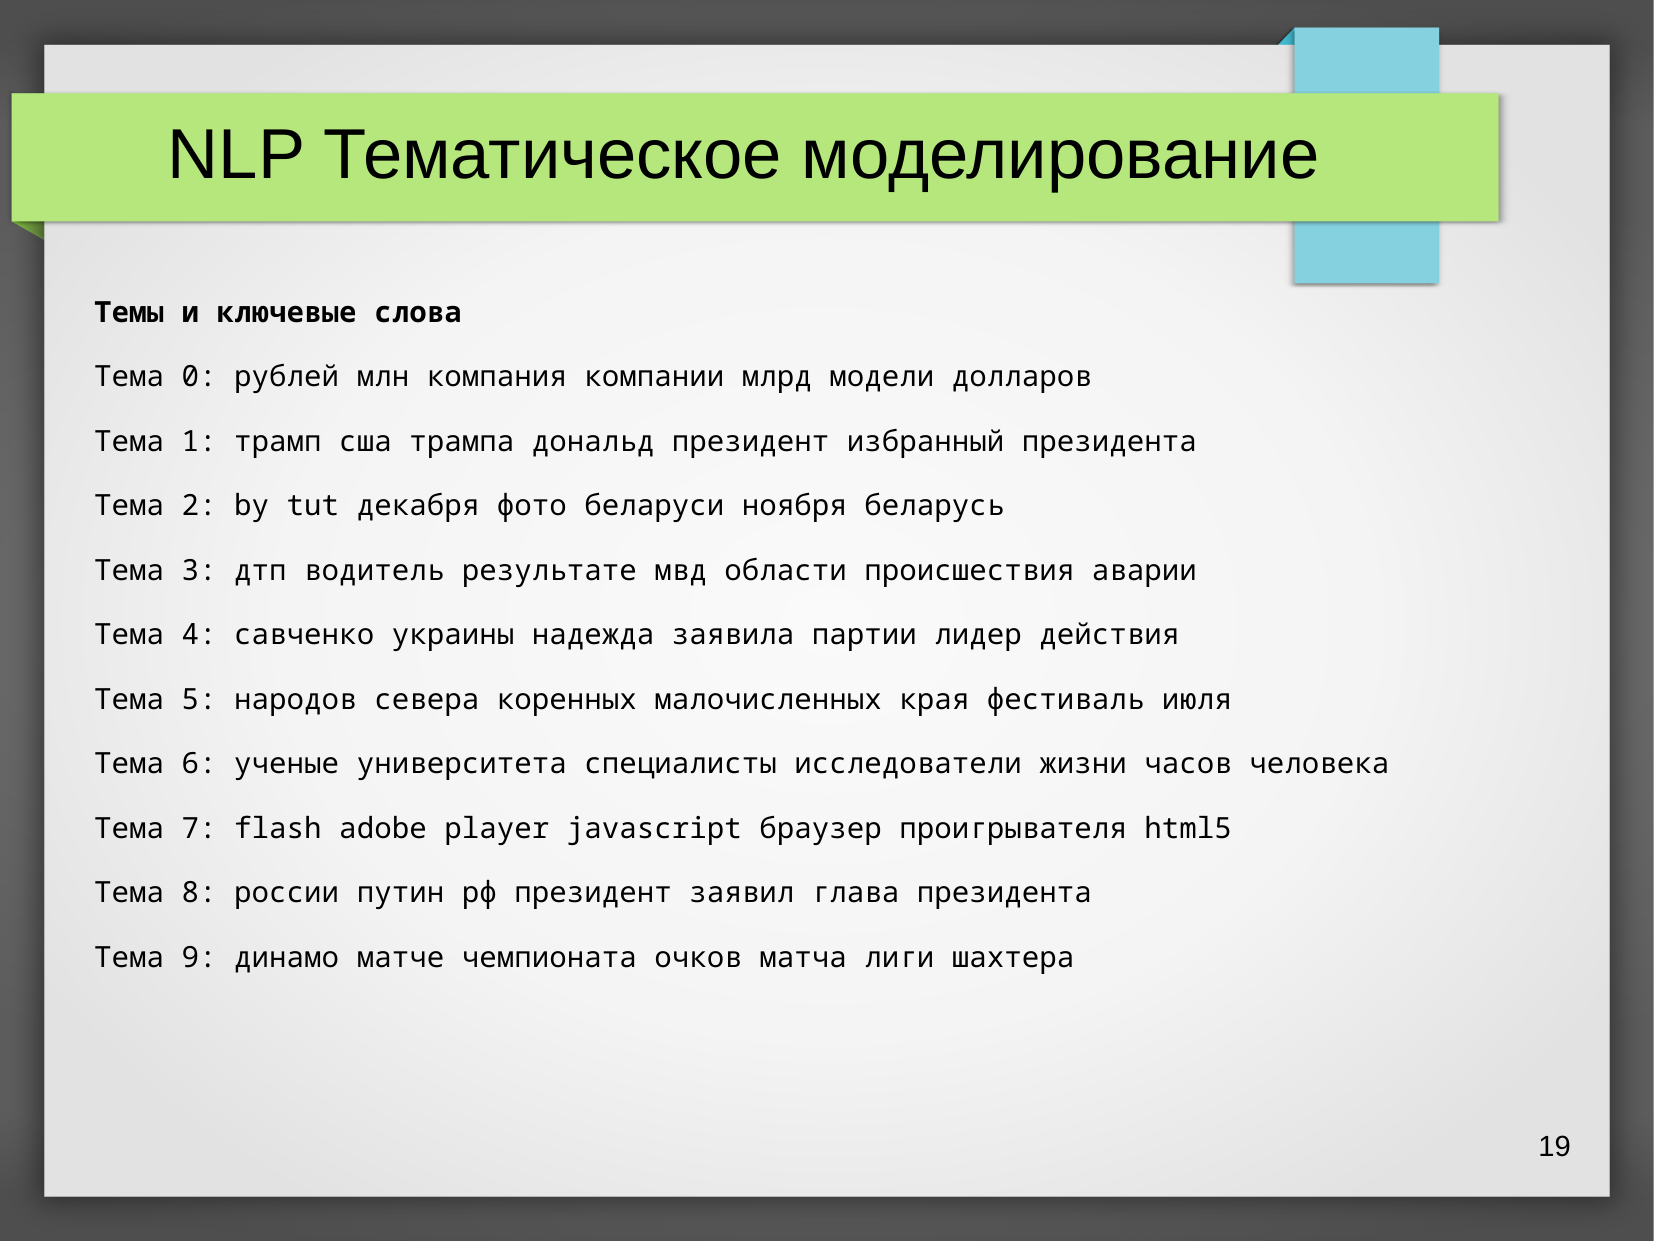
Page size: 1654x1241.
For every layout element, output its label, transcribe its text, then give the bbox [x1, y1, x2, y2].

picture [0, 0, 1654, 1241]
title NLP Тематическое моделирование [82, 113, 1406, 194]
text_box Темы и ключевые слова Тема 0: рублей млн компания компании млрд модели долларов Тема 1: трамп сша трампа дональд президент избранный президента Тема 2: by tut декабря фото беларуси ноября беларусь Тема 3: дтп водитель результате мвд области происшествия аварии Тема 4: савченко украины надежда заявила партии лидер действия Тема 5: народов севера коренных малочисленных края фестиваль июля Тема 6: ученые университета специалисты исследователи жизни часов человека Тема 7: flash adobe player javascript браузер проигрывателя html5 Тема 8: россии путин рф президент заявил глава президента Тема 9: динамо матче чемпионата очков матча лиги шахтера [79, 283, 1477, 1042]
